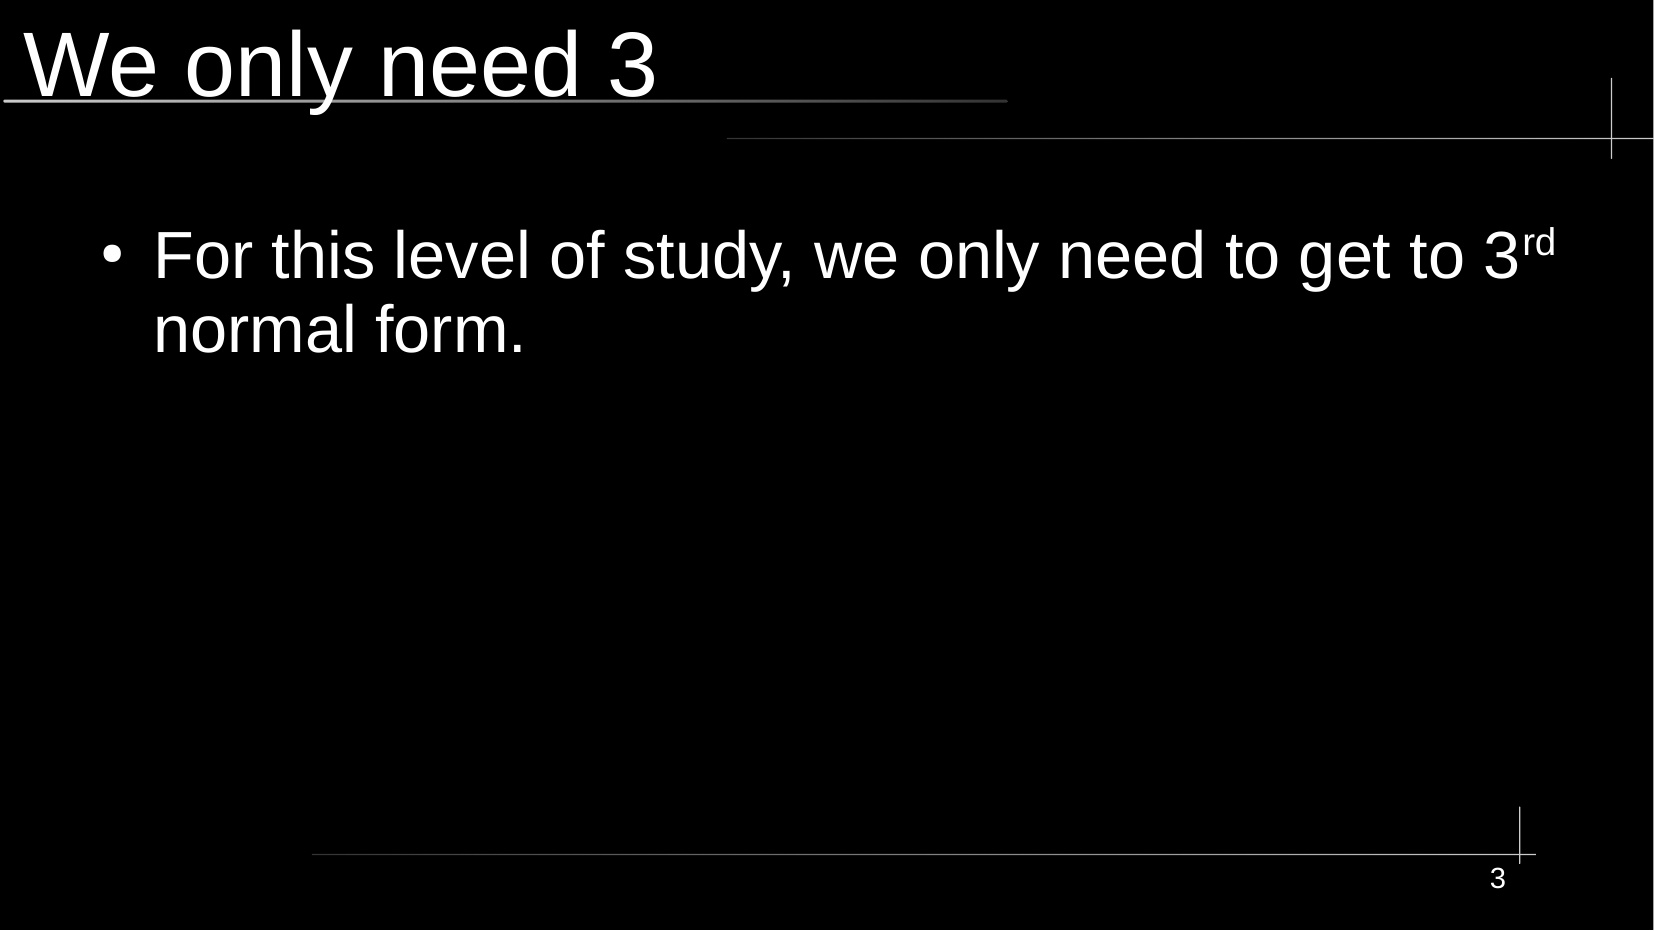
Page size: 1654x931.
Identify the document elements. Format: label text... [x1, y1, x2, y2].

title We only need 3 [23, 11, 1589, 119]
list For this level of study, we only need to get to 3rd normal form. [82, 217, 1571, 758]
